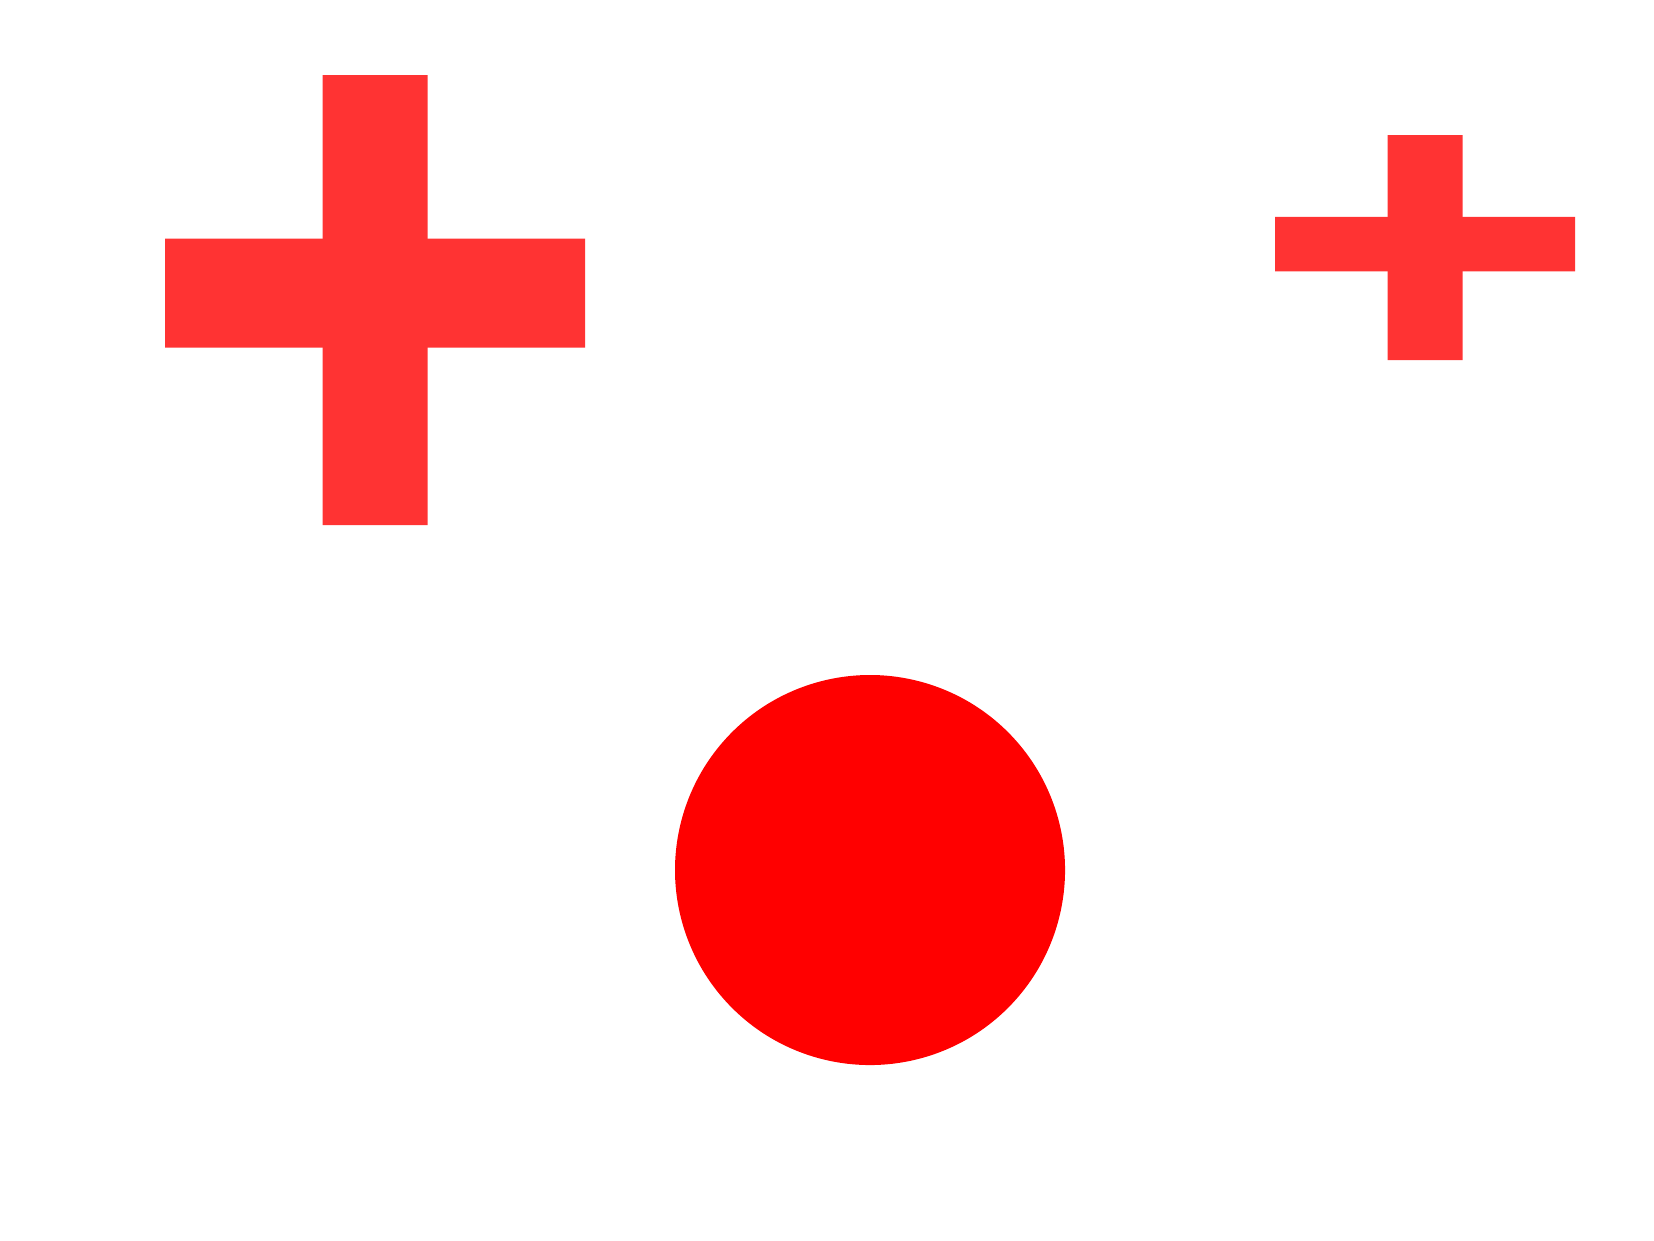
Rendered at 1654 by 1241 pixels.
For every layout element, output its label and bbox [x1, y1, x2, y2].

text_box [165, 75, 586, 526]
text_box [675, 675, 1066, 1066]
text_box [1275, 135, 1576, 361]
